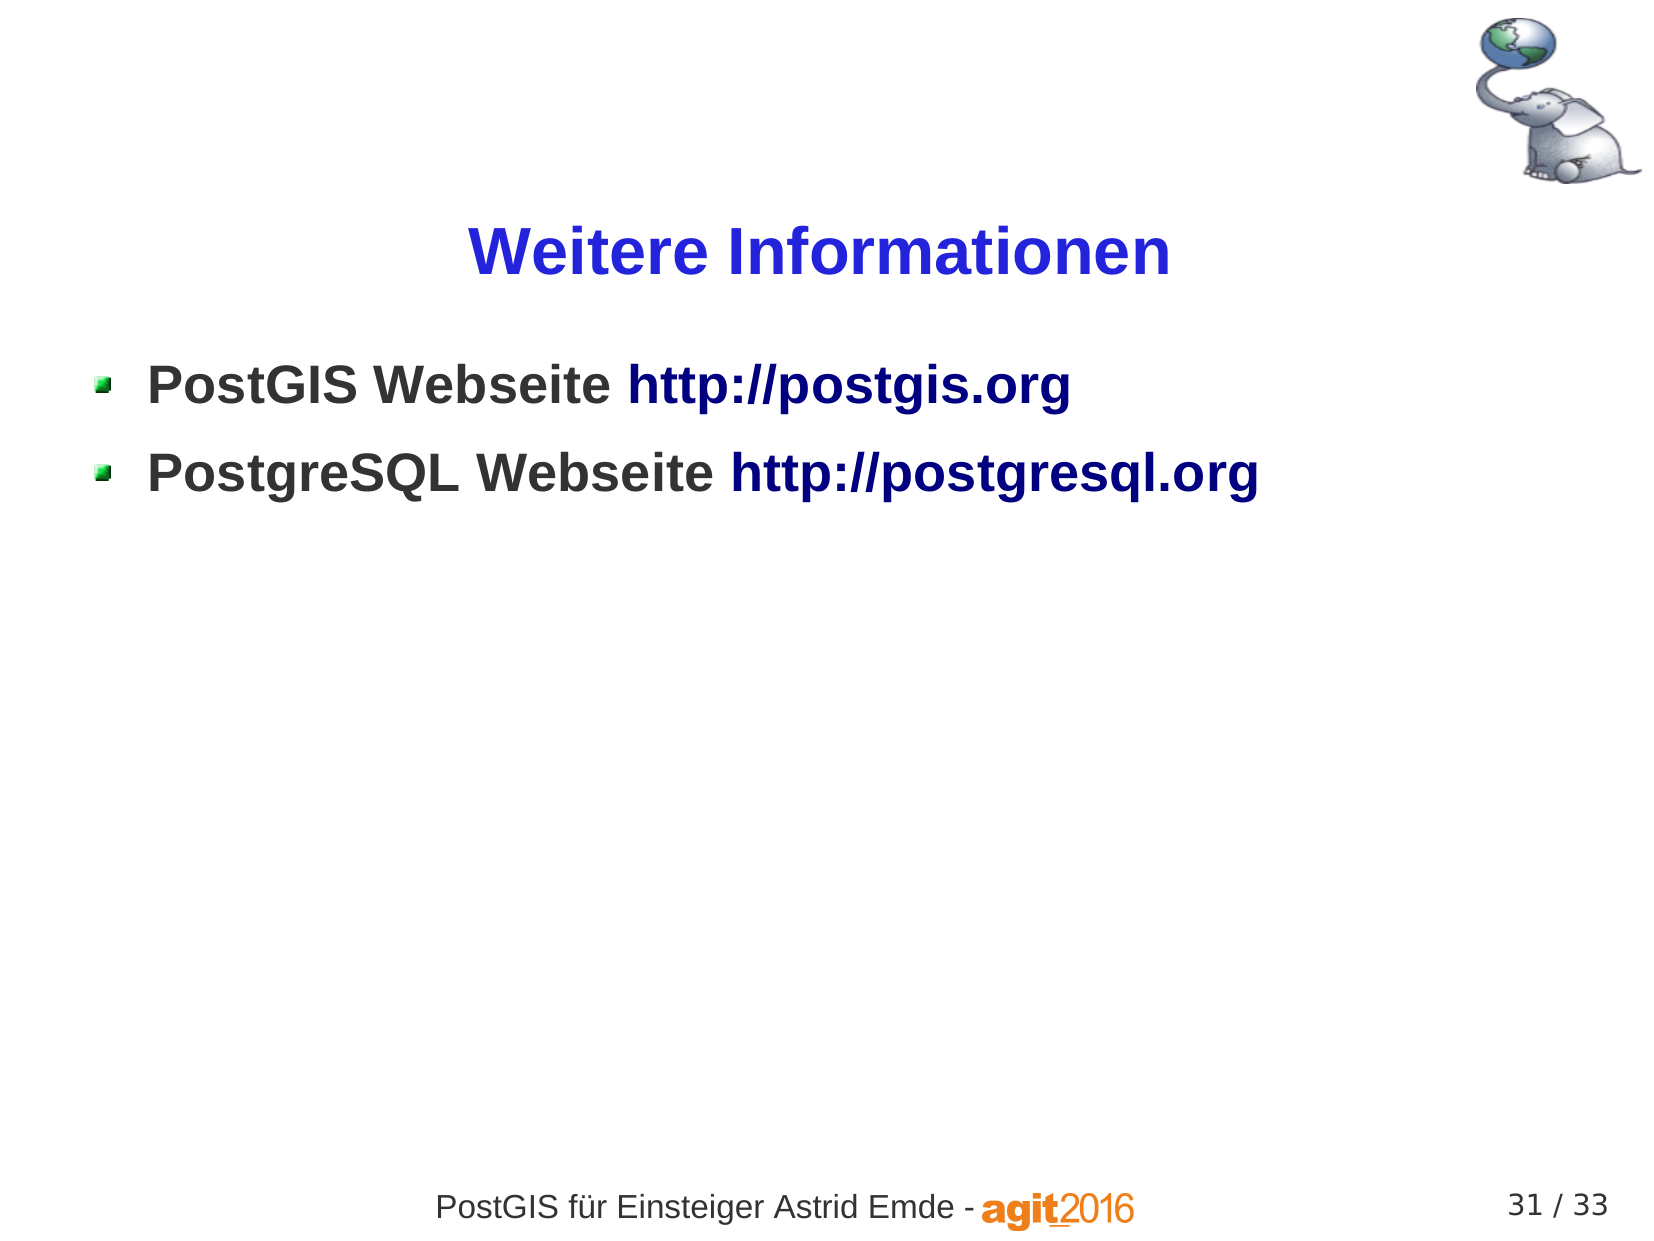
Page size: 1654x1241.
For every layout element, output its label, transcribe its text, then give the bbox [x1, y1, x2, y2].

picture [1476, 18, 1642, 184]
list PostGIS Webseite http://postgis.org PostgreSQL Webseite http://postgresql.org [76, 354, 1565, 1173]
title Weitere Informationen [76, 177, 1565, 325]
picture [981, 1192, 1135, 1232]
